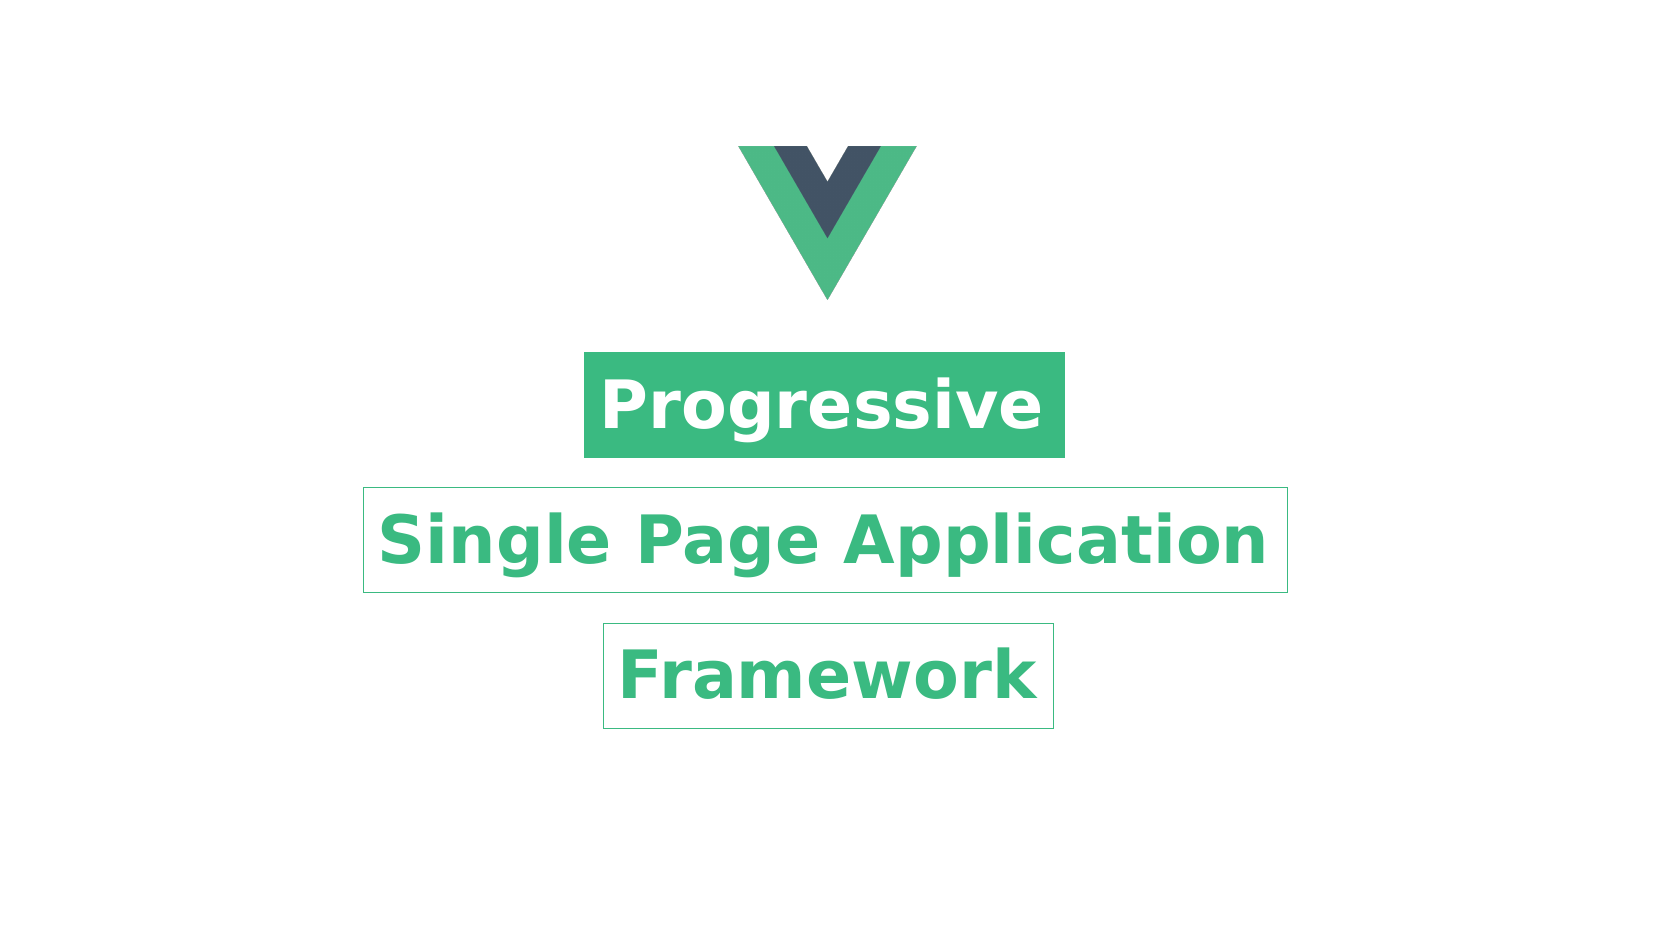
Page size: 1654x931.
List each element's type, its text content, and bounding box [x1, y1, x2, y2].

text_box Framework [603, 623, 1054, 729]
text_box Single Page Application [363, 487, 1288, 593]
picture [686, 87, 959, 359]
text_box Progressive [584, 352, 1065, 458]
